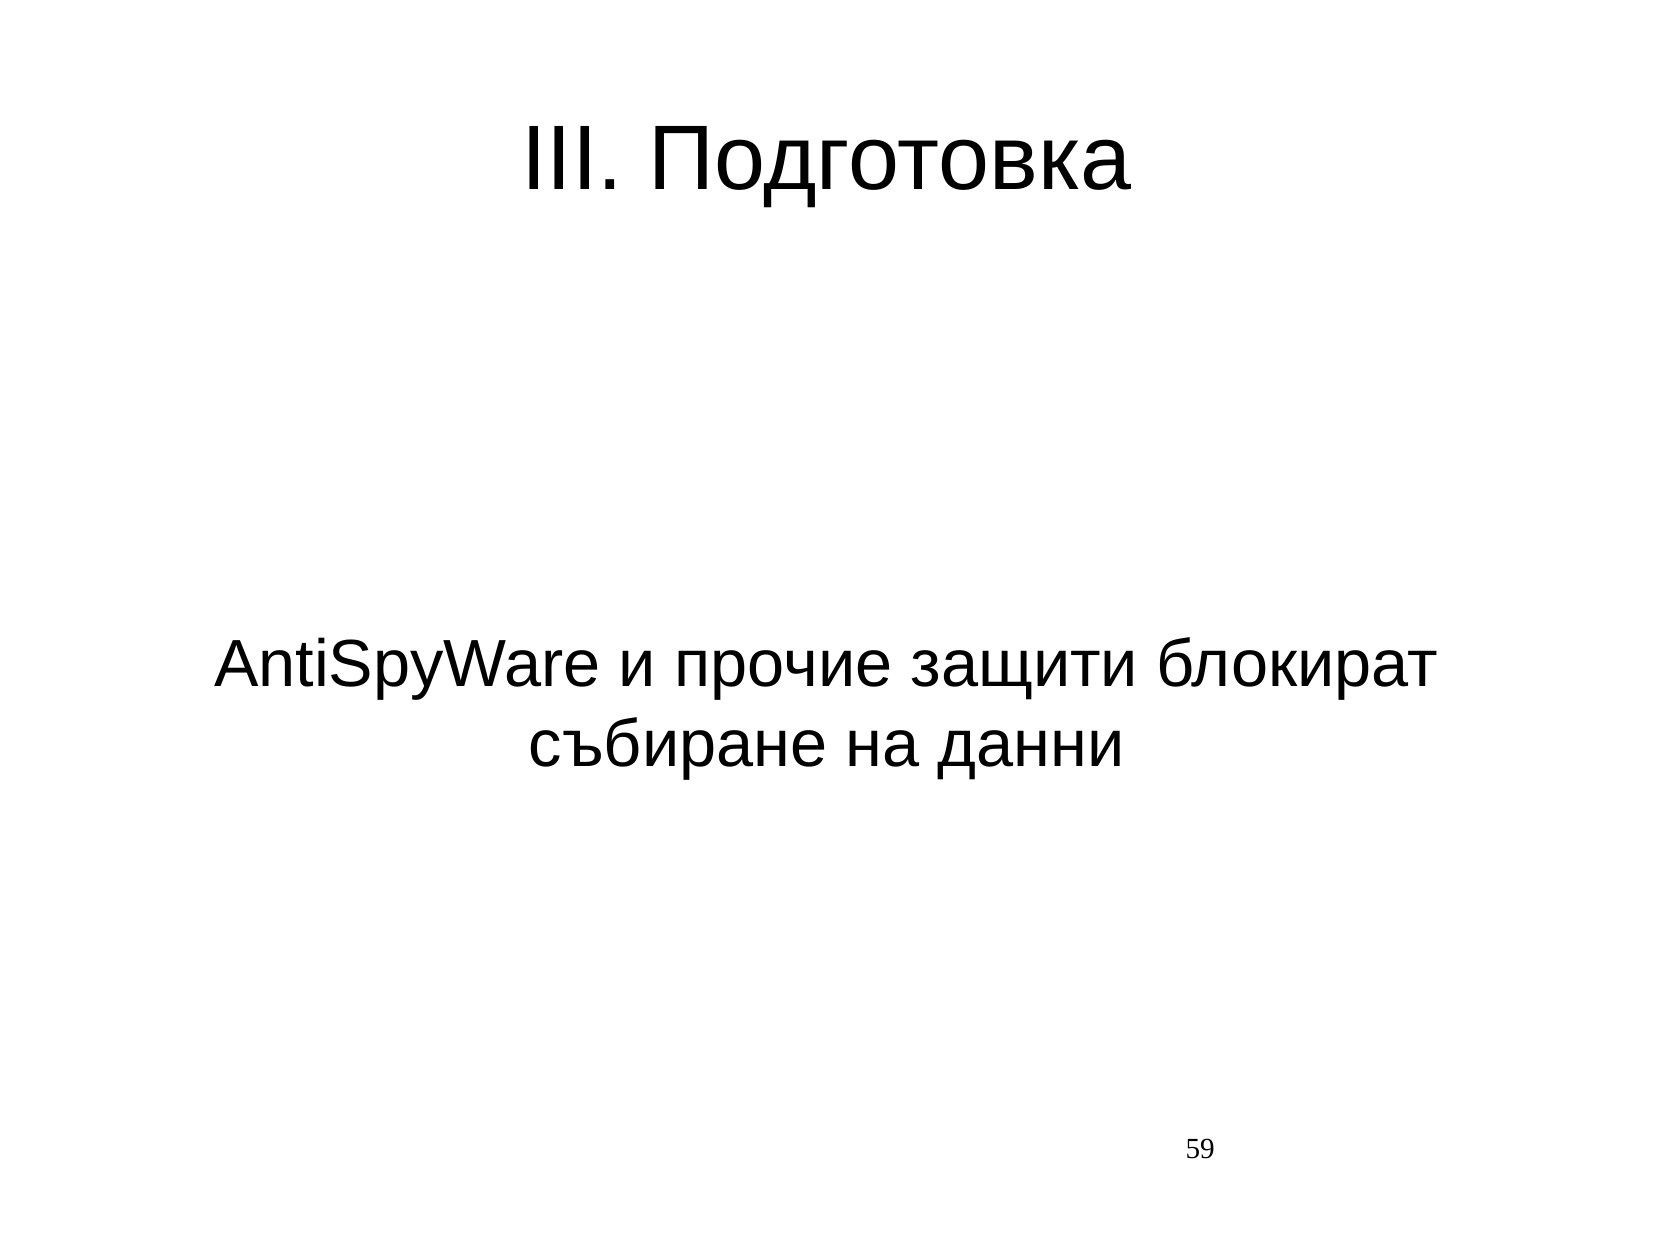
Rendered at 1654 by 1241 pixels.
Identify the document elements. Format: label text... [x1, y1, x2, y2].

subtitle AntiSpyWare и прочие защити блокират събиране на данни [82, 290, 1571, 1109]
title III. Подготовка [82, 49, 1571, 257]
text_box [1185, 1129, 1571, 1216]
